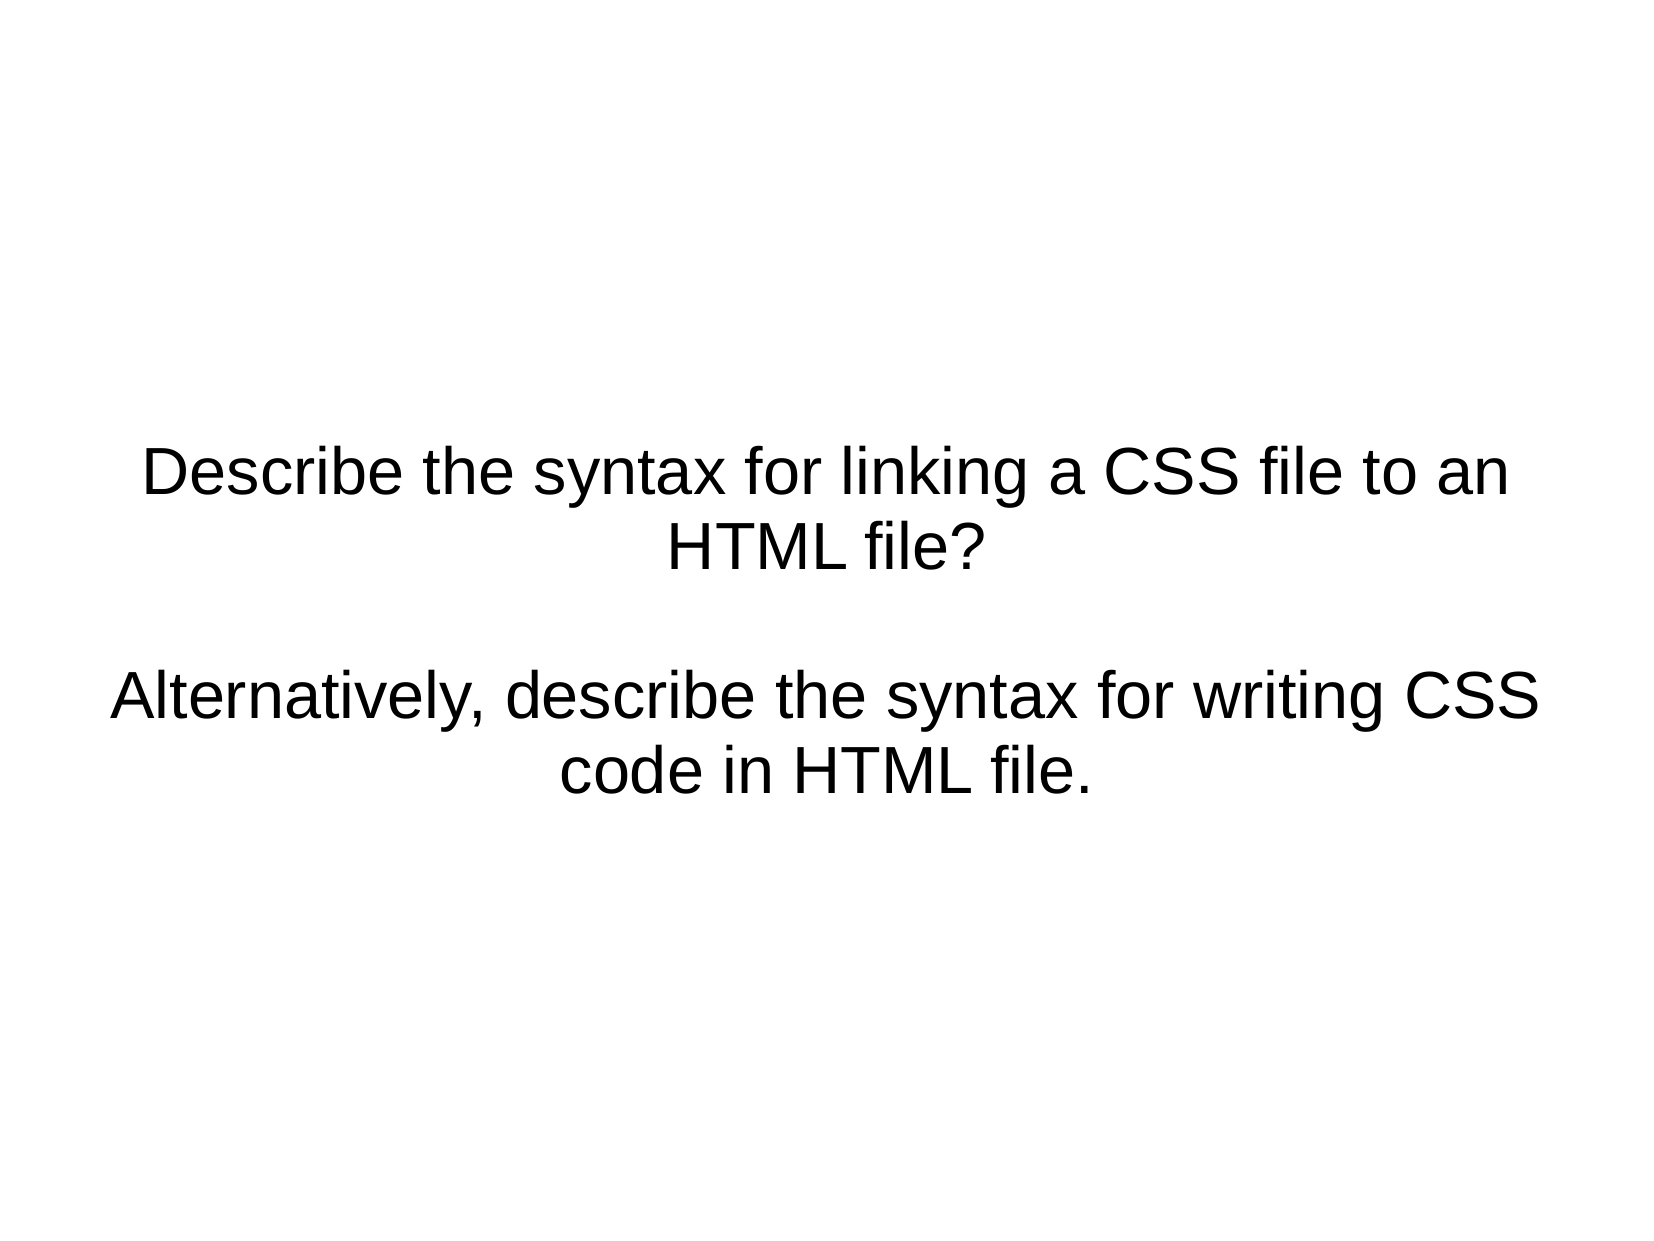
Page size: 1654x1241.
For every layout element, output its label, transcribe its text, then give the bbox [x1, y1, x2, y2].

subtitle Describe the syntax for linking a CSS file to an HTML file? Alternatively, describe the syntax for writing CSS code in HTML file. [82, 49, 1571, 1193]
